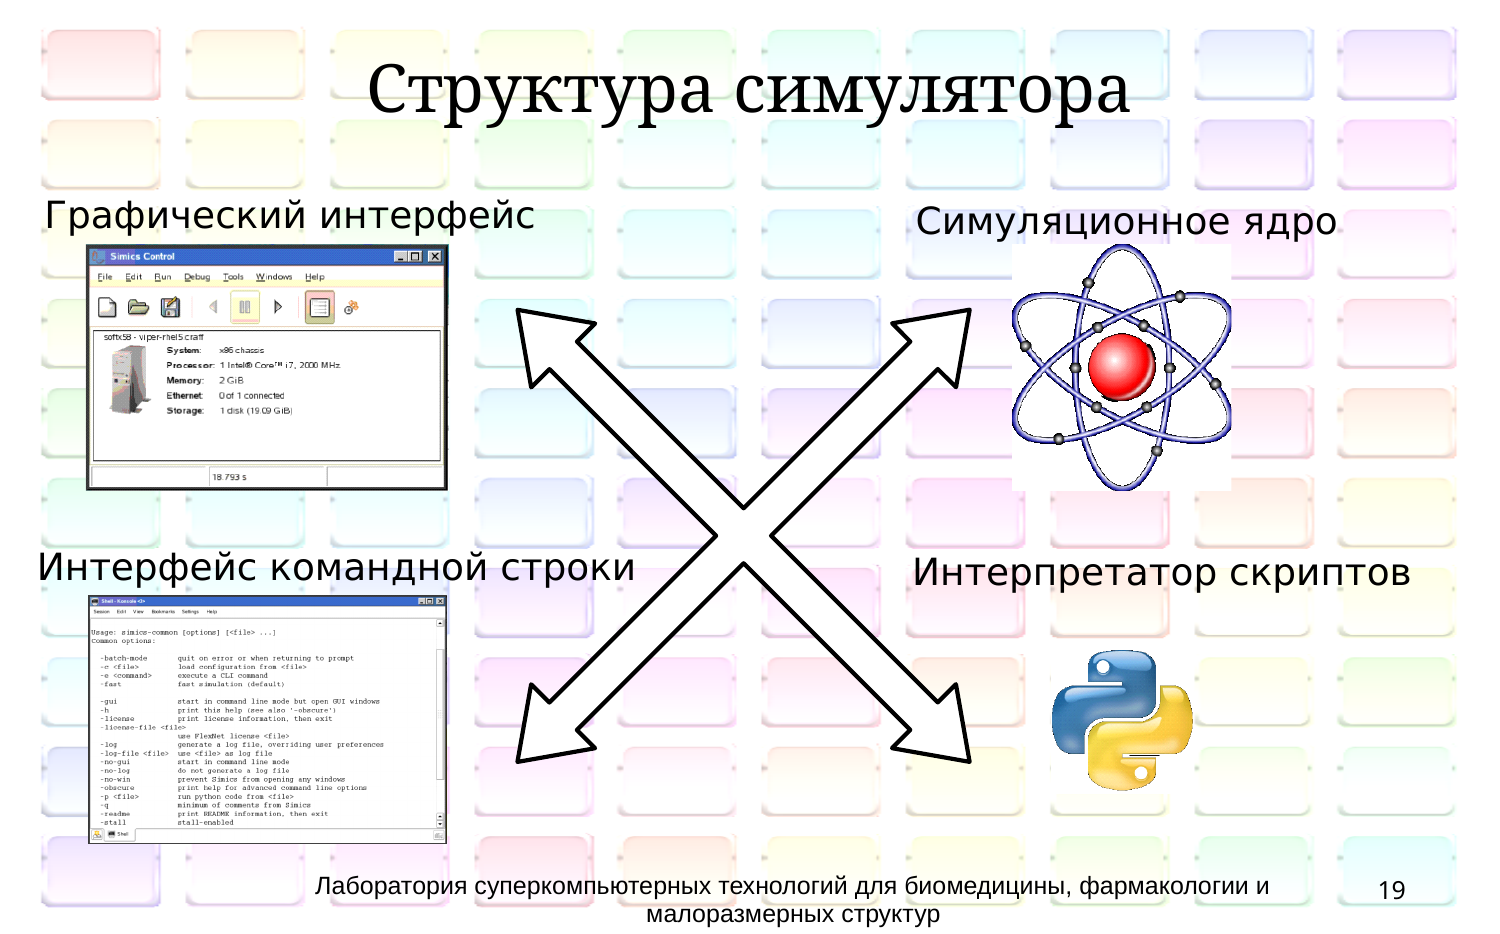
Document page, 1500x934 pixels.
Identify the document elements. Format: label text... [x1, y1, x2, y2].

title Структура симулятора [75, 7, 1426, 164]
text_box Интерпретатор скриптов [1232, 540, 1429, 601]
picture [0, 0, 1500, 934]
text_box Графический интерфейс [29, 183, 554, 244]
text_box 11 [1362, 864, 1425, 915]
text_box Лаборатория суперкомпьютерных технологий для биомедицины, фармакологии и малоразмерных структур [249, 864, 1338, 915]
text_box Симуляционное ядро [900, 189, 1355, 250]
text_box Интерфейс командной строки [21, 535, 85, 596]
